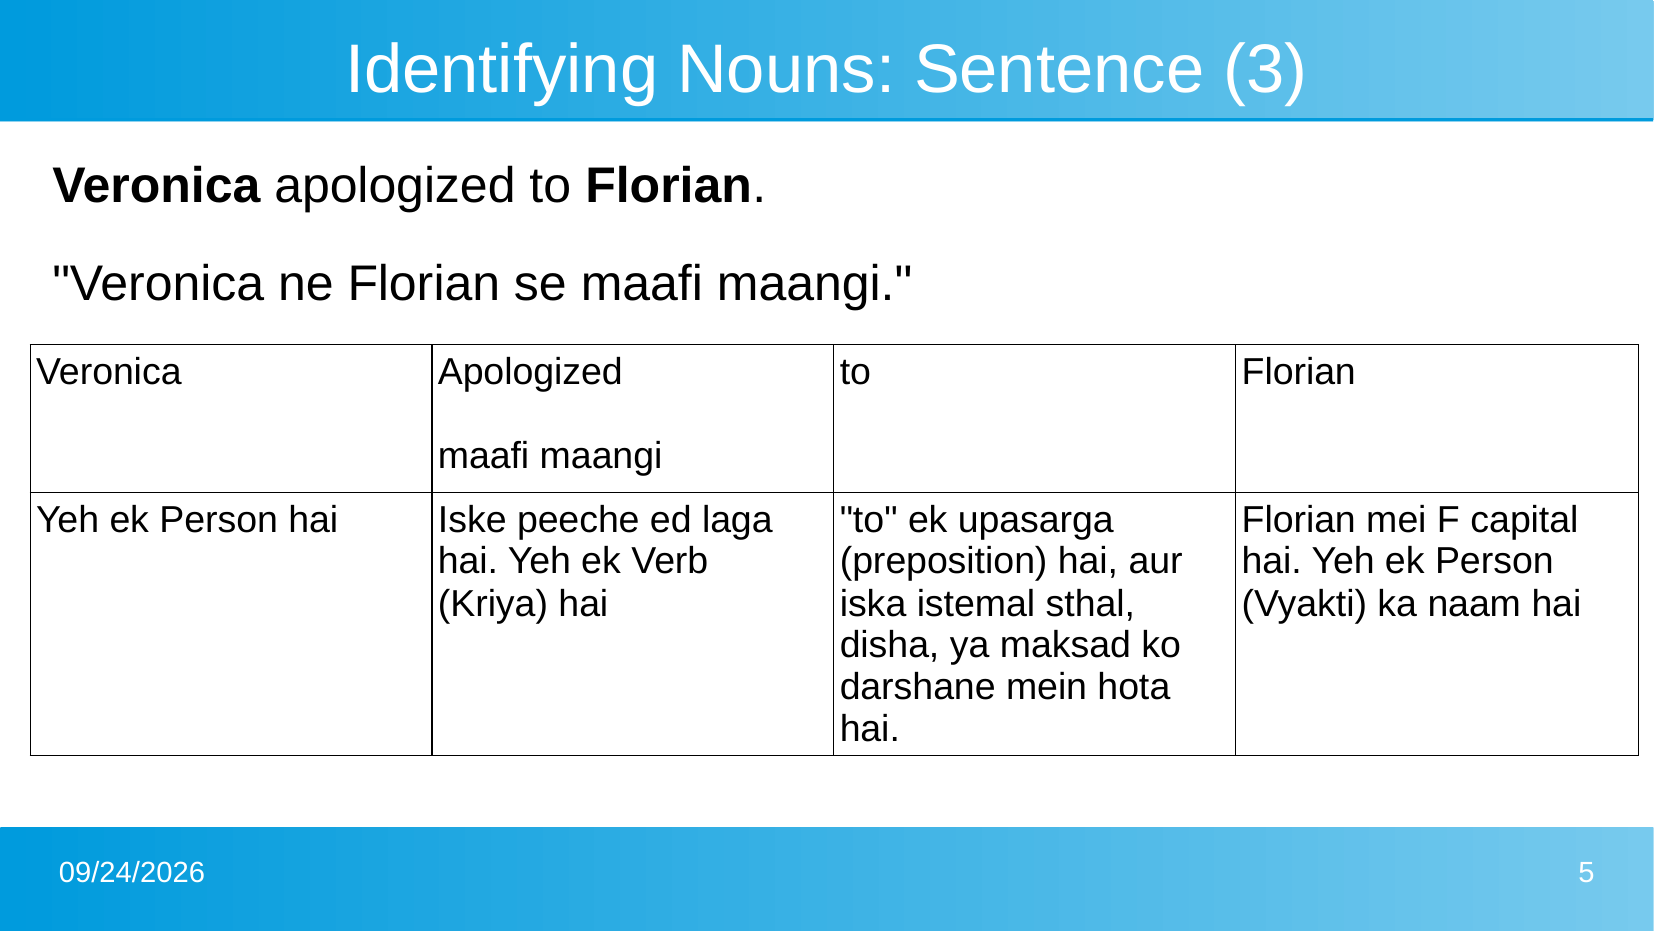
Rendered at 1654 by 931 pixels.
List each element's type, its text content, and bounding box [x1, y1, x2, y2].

text_box Veronica apologized to Florian. "Veronica ne Florian se maafi maangi." [37, 150, 1538, 344]
table_header Florian [1236, 345, 1638, 492]
table_cell Yeh ek Person hai [31, 493, 431, 755]
table_header Apologized maafi maangi [433, 345, 833, 492]
table_header Veronica [31, 345, 431, 492]
title Identifying Nouns: Sentence (3) [59, 29, 1595, 108]
table_cell "to" ek upasarga (preposition) hai, aur iska istemal sthal, disha, ya maksad ko darshane mein hota hai. [834, 493, 1235, 755]
table_cell Iske peeche ed laga hai. Yeh ek Verb (Kriya) hai [433, 493, 833, 755]
table_header to [834, 345, 1235, 492]
table_cell Florian mei F capital hai. Yeh ek Person (Vyakti) ka naam hai [1236, 493, 1638, 755]
